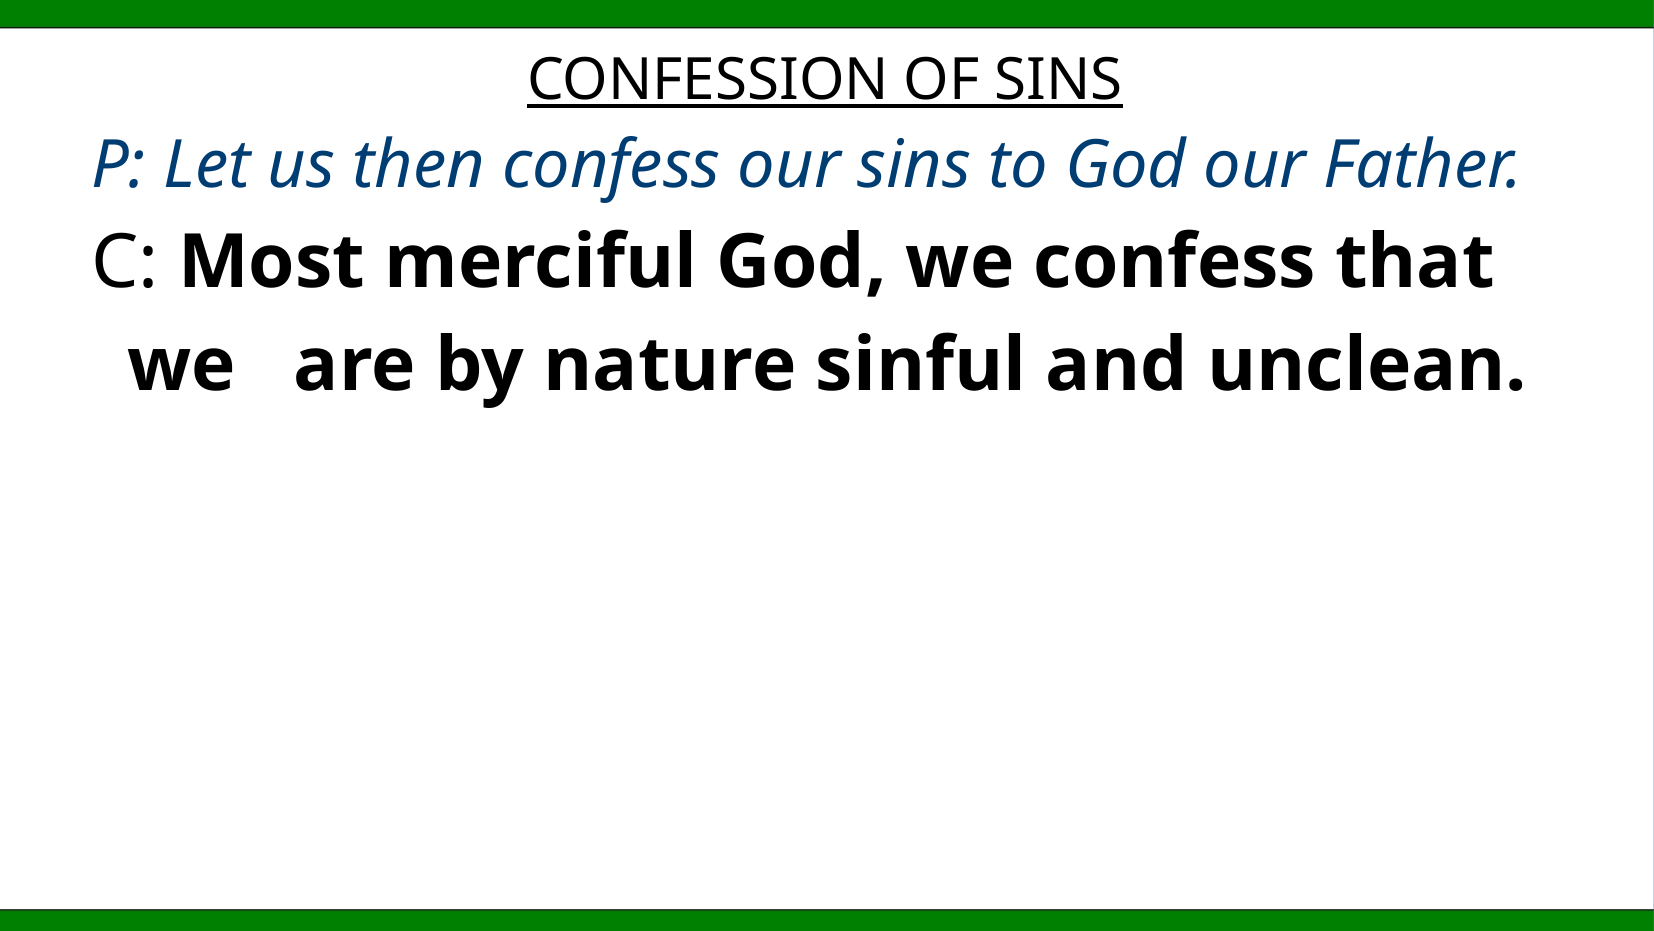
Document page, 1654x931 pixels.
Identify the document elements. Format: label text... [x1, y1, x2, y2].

text_box CONFESSION OF SINS P: Let us then confess our sins to God our Father. C: Most merciful God, we confess that we are by nature sinful and unclean. [75, 30, 1576, 413]
picture [0, 0, 1654, 931]
